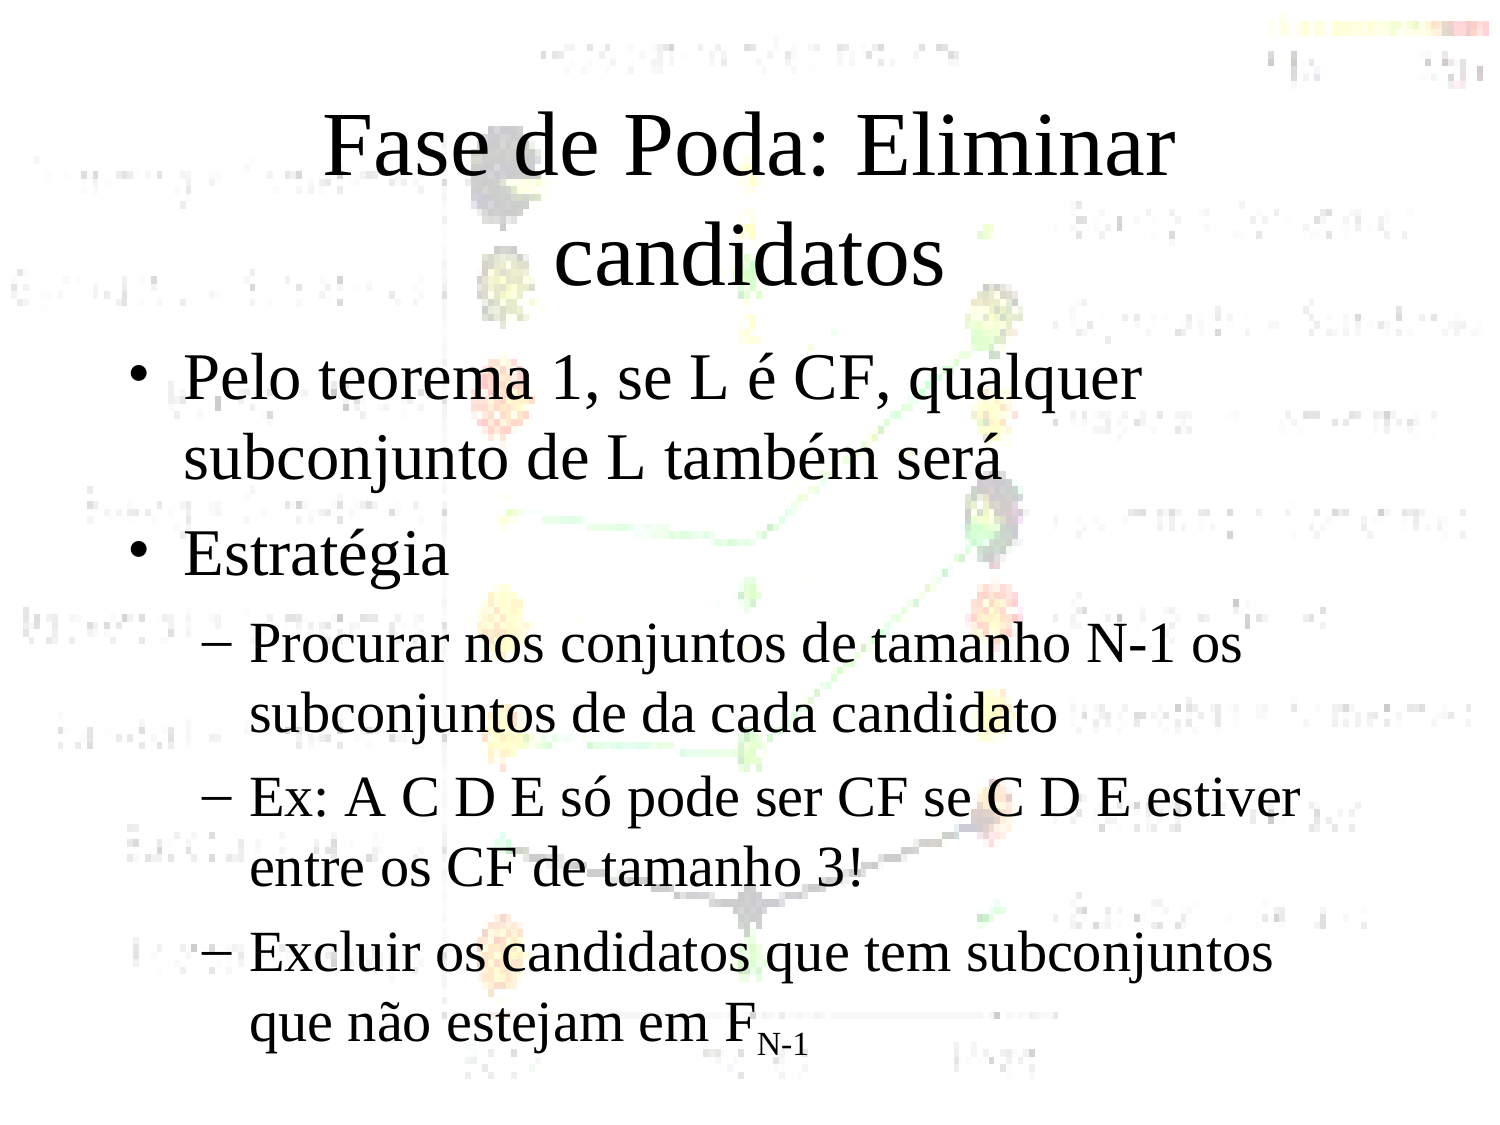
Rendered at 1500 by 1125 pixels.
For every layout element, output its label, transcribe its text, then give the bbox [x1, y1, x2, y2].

list Pelo teorema 1, se L é CF, qualquer subconjunto de L também será Estratégia Procurar nos conjuntos de tamanho N-1 os subconjuntos de da cada candidato Ex: A C D E só pode ser CF se C D E estiver entre os CF de tamanho 3! Excluir os candidatos que tem subconjuntos que não estejam em FN-1 [112, 324, 1388, 1071]
title Fase de Poda: Eliminar candidatos [112, 76, 1388, 312]
